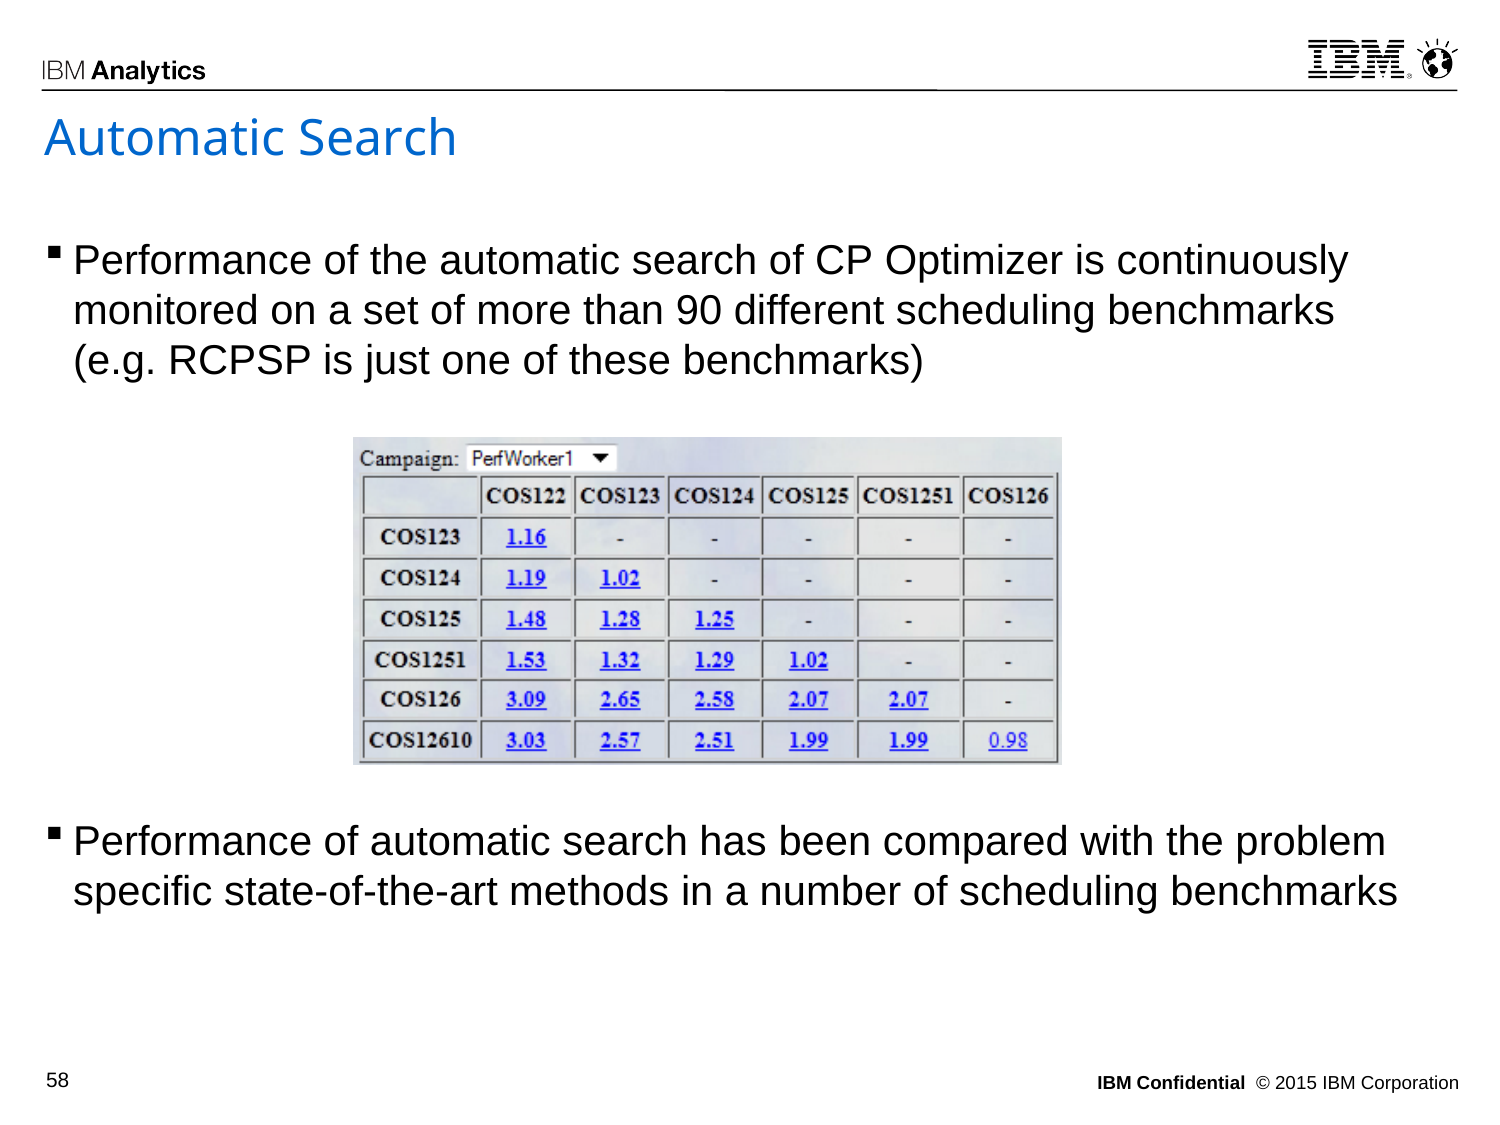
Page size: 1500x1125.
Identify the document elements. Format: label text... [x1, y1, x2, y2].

title Automatic Search [29, 97, 1500, 203]
picture [353, 437, 1062, 765]
picture [24, 42, 224, 99]
list Performance of the automatic search of CP Optimizer is continuously monitored on a set of more than 90 different scheduling benchmarks (e.g. RCPSP is just one of these benchmarks) Performance of automatic search has been compared with the problem specific state-of-the-art methods in a number of scheduling benchmarks [29, 224, 1426, 1066]
picture [1294, 24, 1469, 91]
